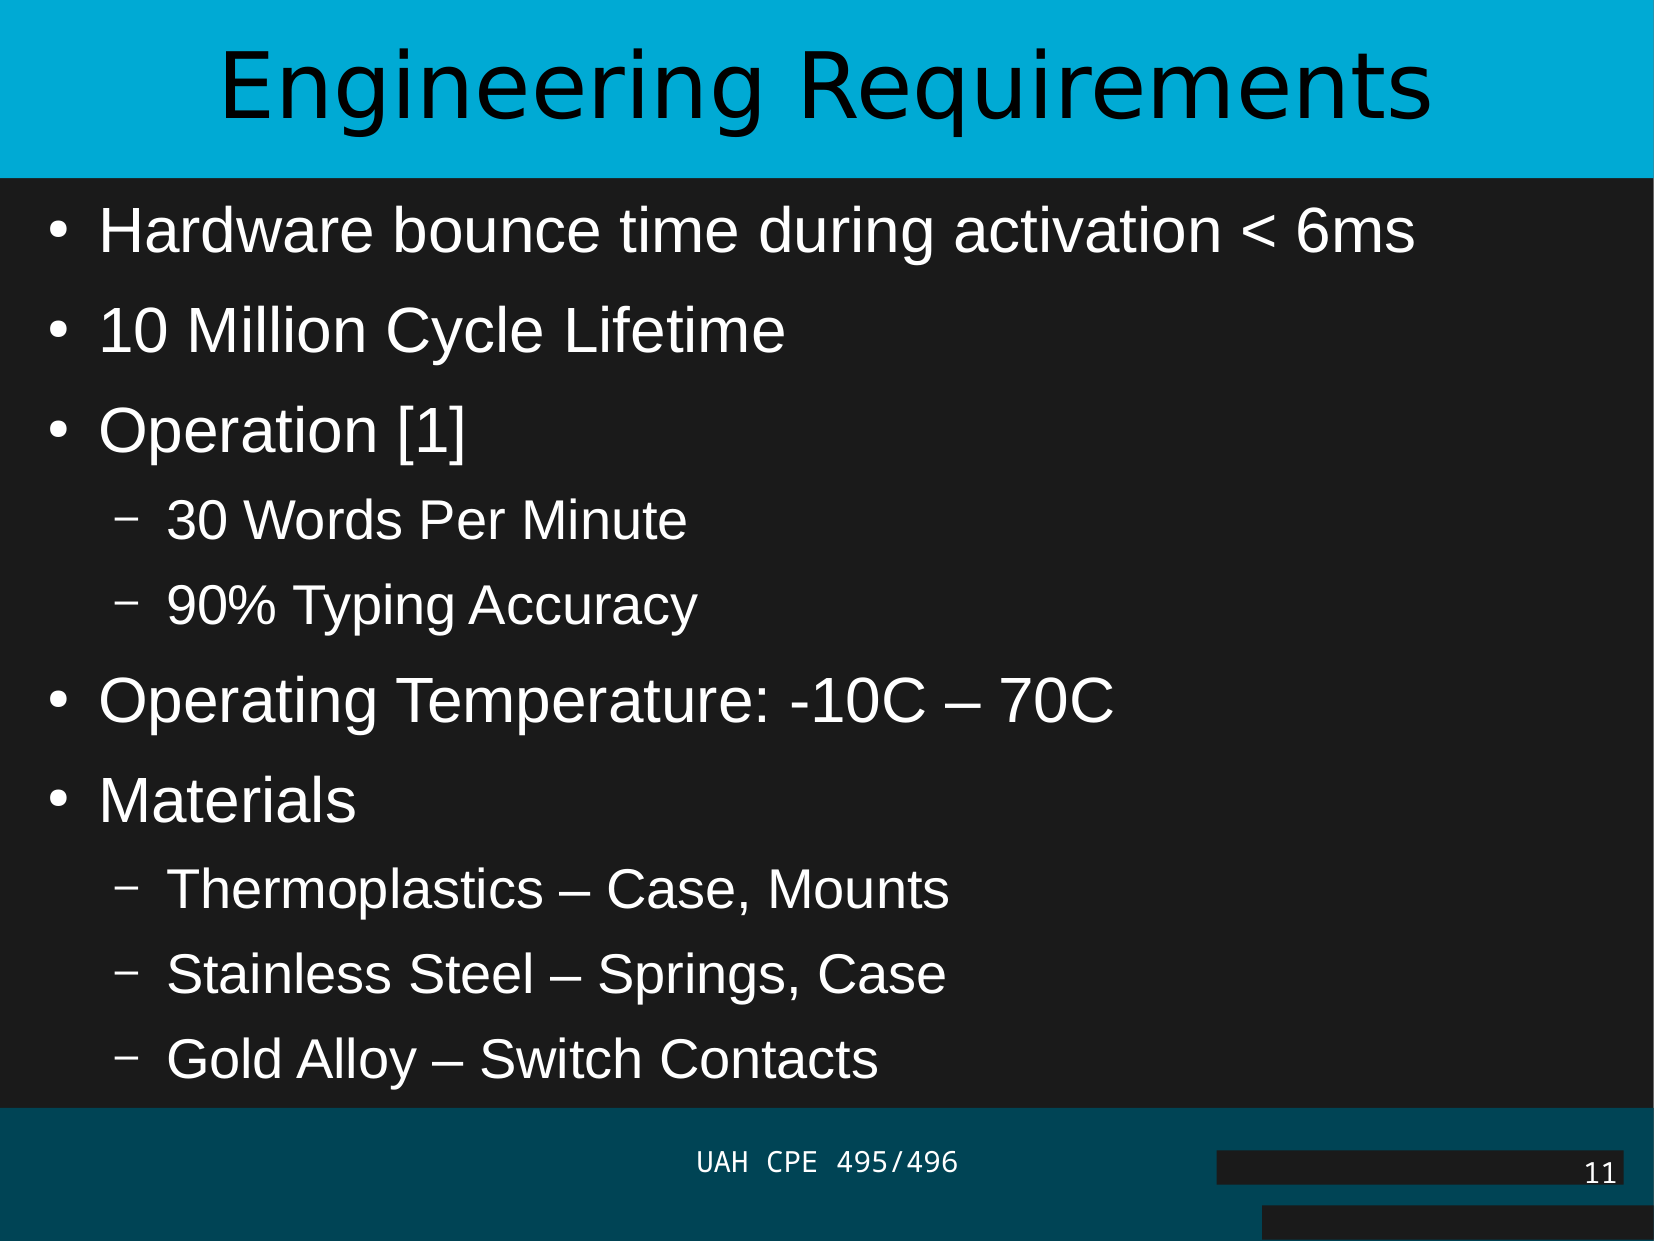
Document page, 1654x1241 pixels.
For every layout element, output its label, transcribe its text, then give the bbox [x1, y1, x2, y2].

title Engineering Requirements [82, 8, 1571, 166]
list Hardware bounce time during activation < 6ms 10 Million Cycle Lifetime Operation [1] 30 Words Per Minute 90% Typing Accuracy Operating Temperature: -10C – 70C Materials Thermoplastics – Case, Mounts Stainless Steel – Springs, Case Gold Alloy – Switch Contacts [30, 195, 1636, 1096]
